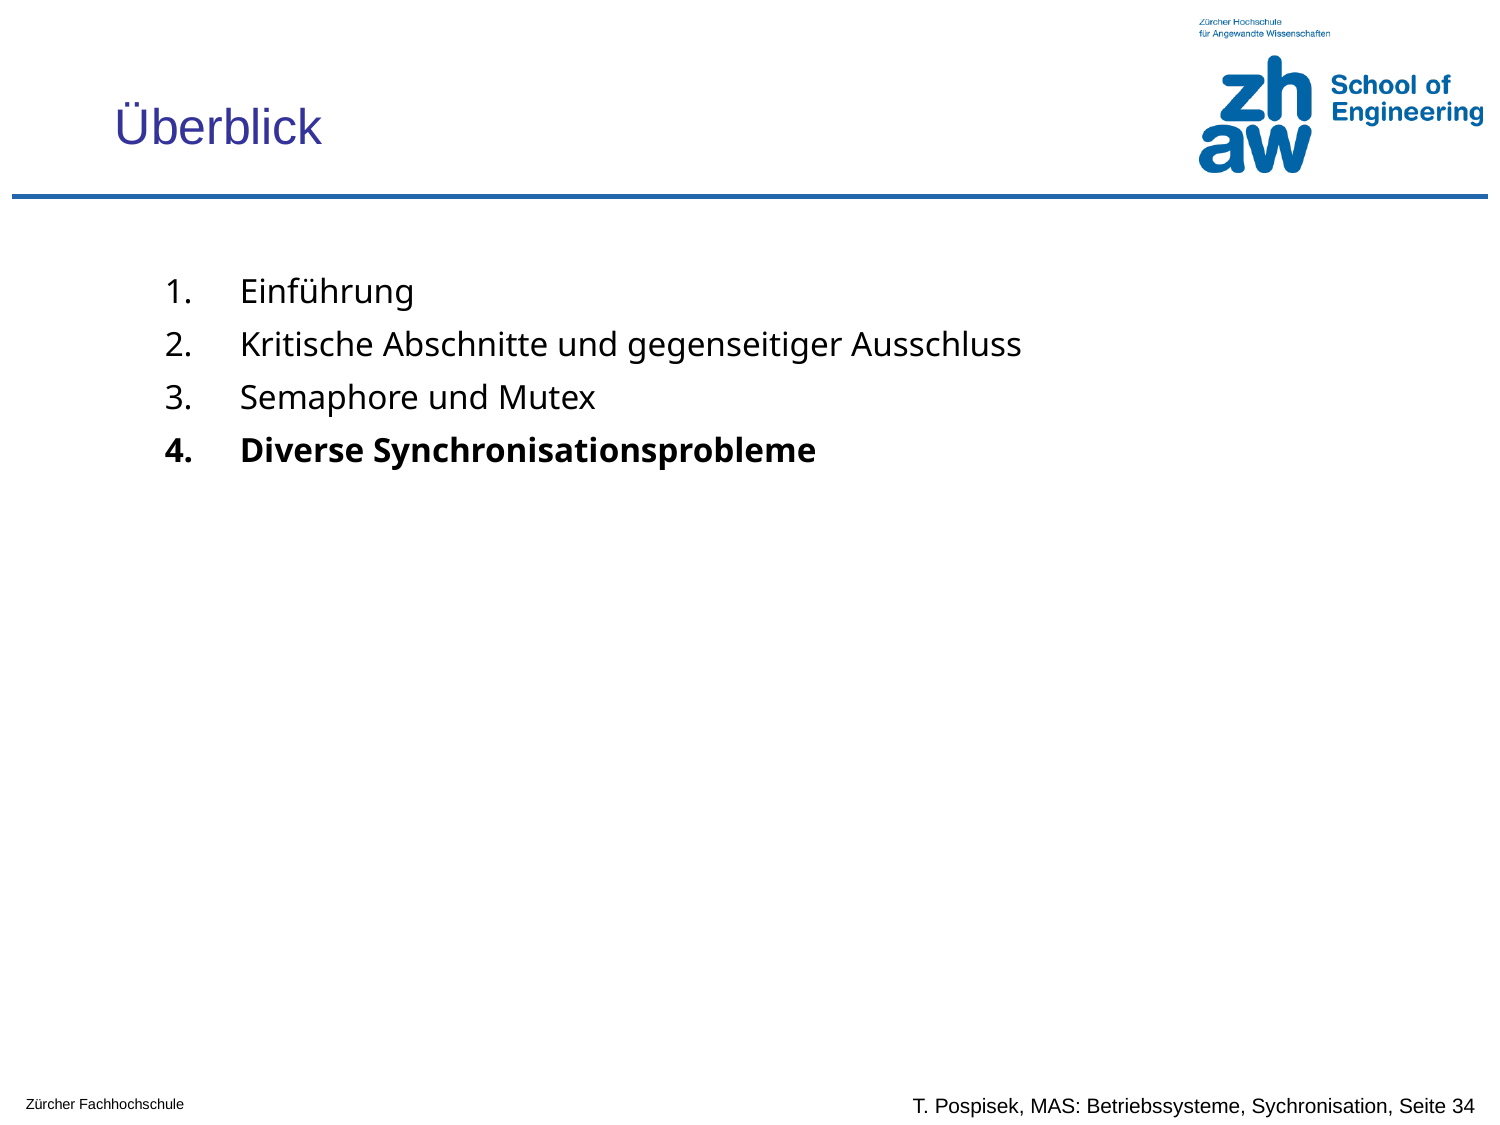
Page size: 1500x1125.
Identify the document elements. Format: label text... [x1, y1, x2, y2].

picture [1199, 19, 1483, 173]
title Überblick [99, 50, 1379, 163]
text_box Einführung Kritische Abschnitte und gegenseitiger Ausschluss Semaphore und Mutex Diverse Synchronisationsprobleme [149, 262, 1363, 1038]
